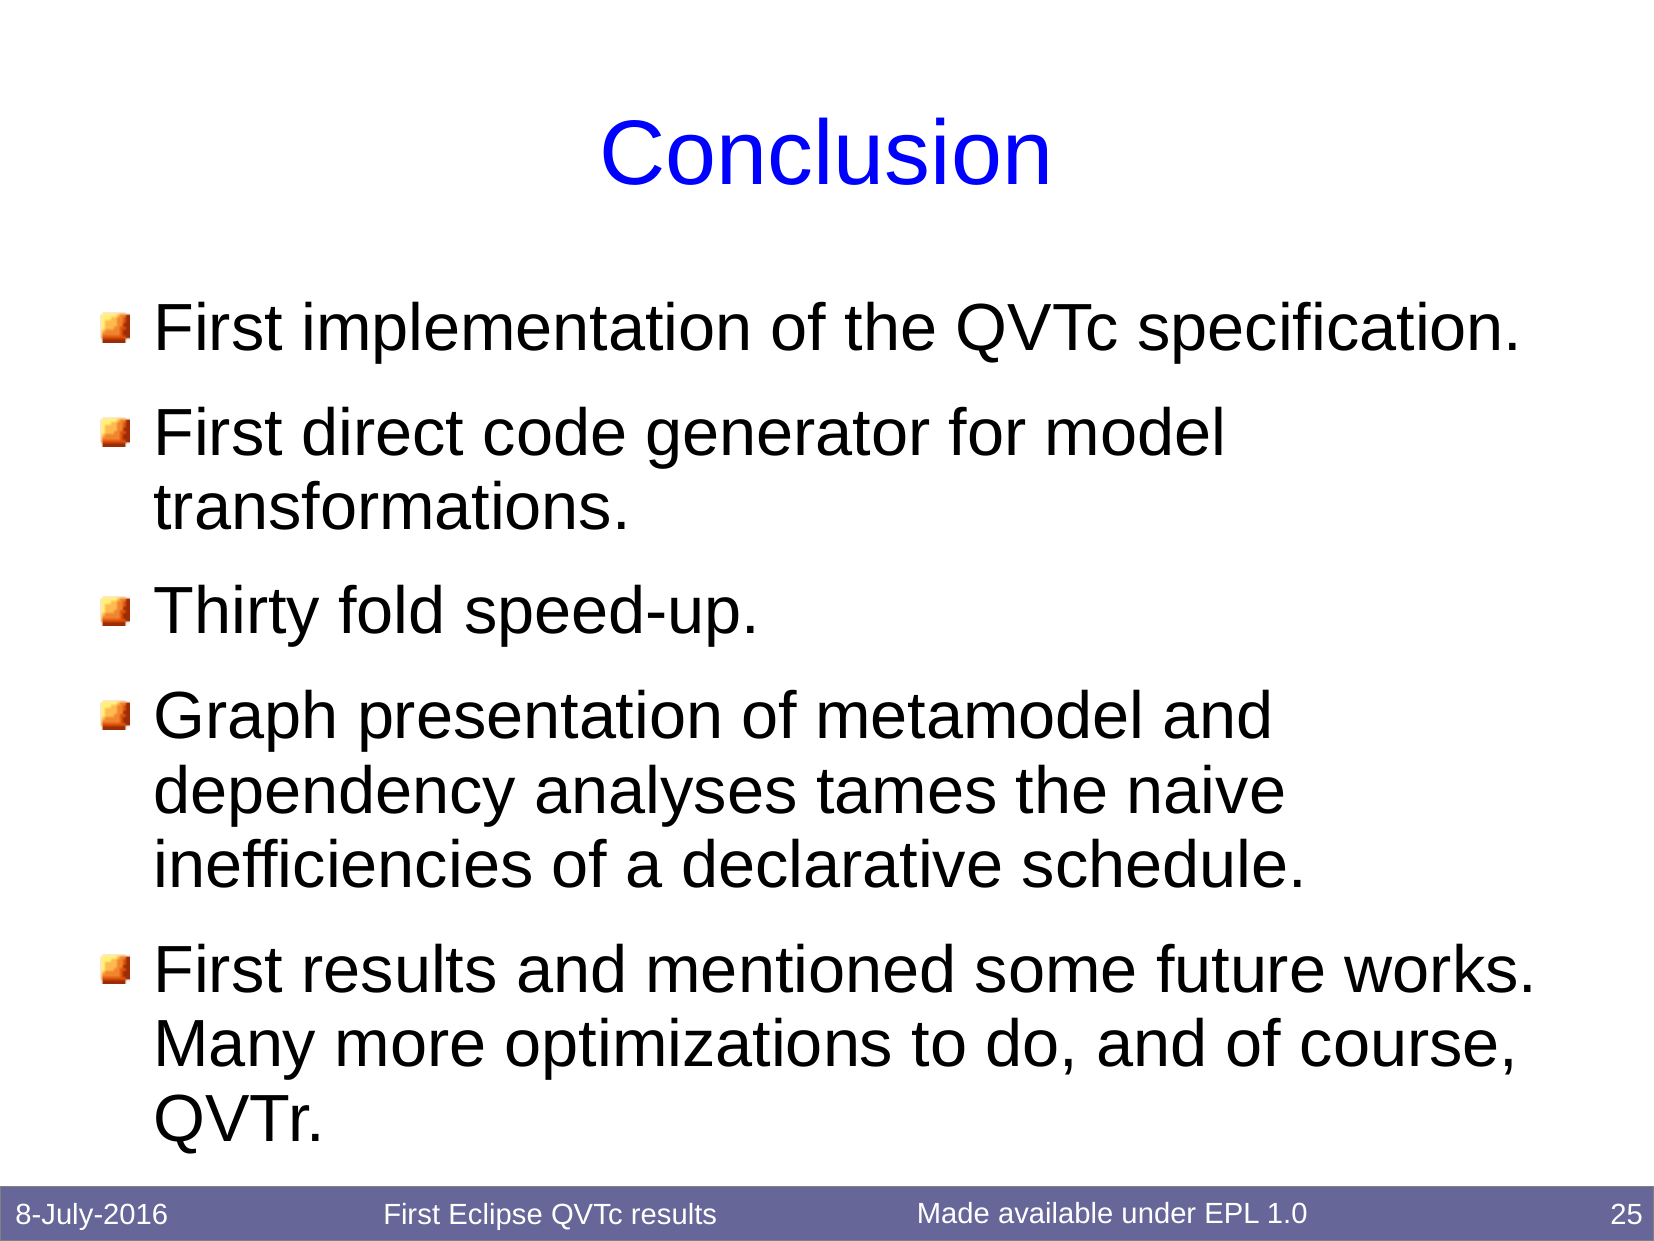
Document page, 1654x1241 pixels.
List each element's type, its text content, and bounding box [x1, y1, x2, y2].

list First implementation of the QVTc specification. First direct code generator for model transformations. Thirty fold speed-up. Graph presentation of metamodel and dependency analyses tames the naive inefficiencies of a declarative schedule. First results and mentioned some future works. Many more optimizations to do, and of course, QVTr. [82, 290, 1571, 1157]
title Conclusion [82, 49, 1571, 257]
